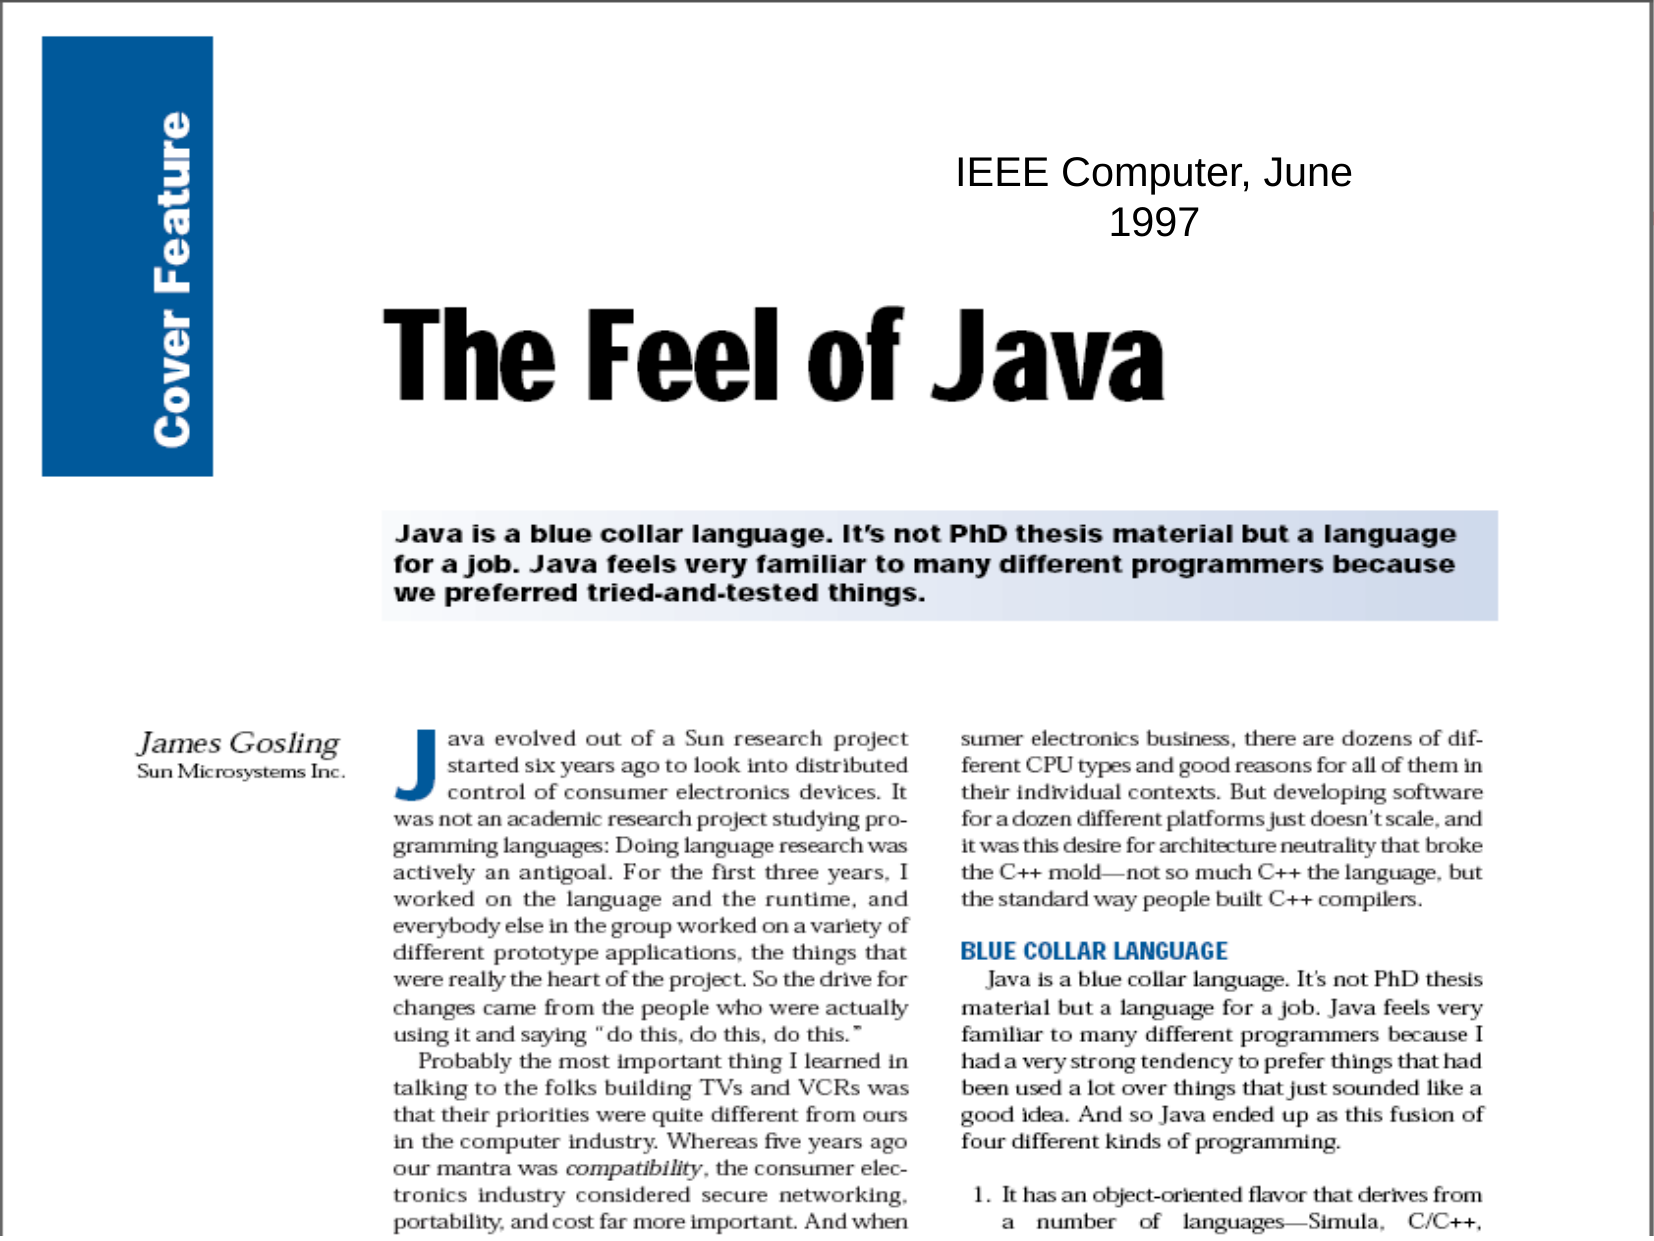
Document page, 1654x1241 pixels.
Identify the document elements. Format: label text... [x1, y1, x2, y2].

picture [0, 0, 1654, 1236]
text_box IEEE Computer, June 1997 [854, 137, 1420, 253]
